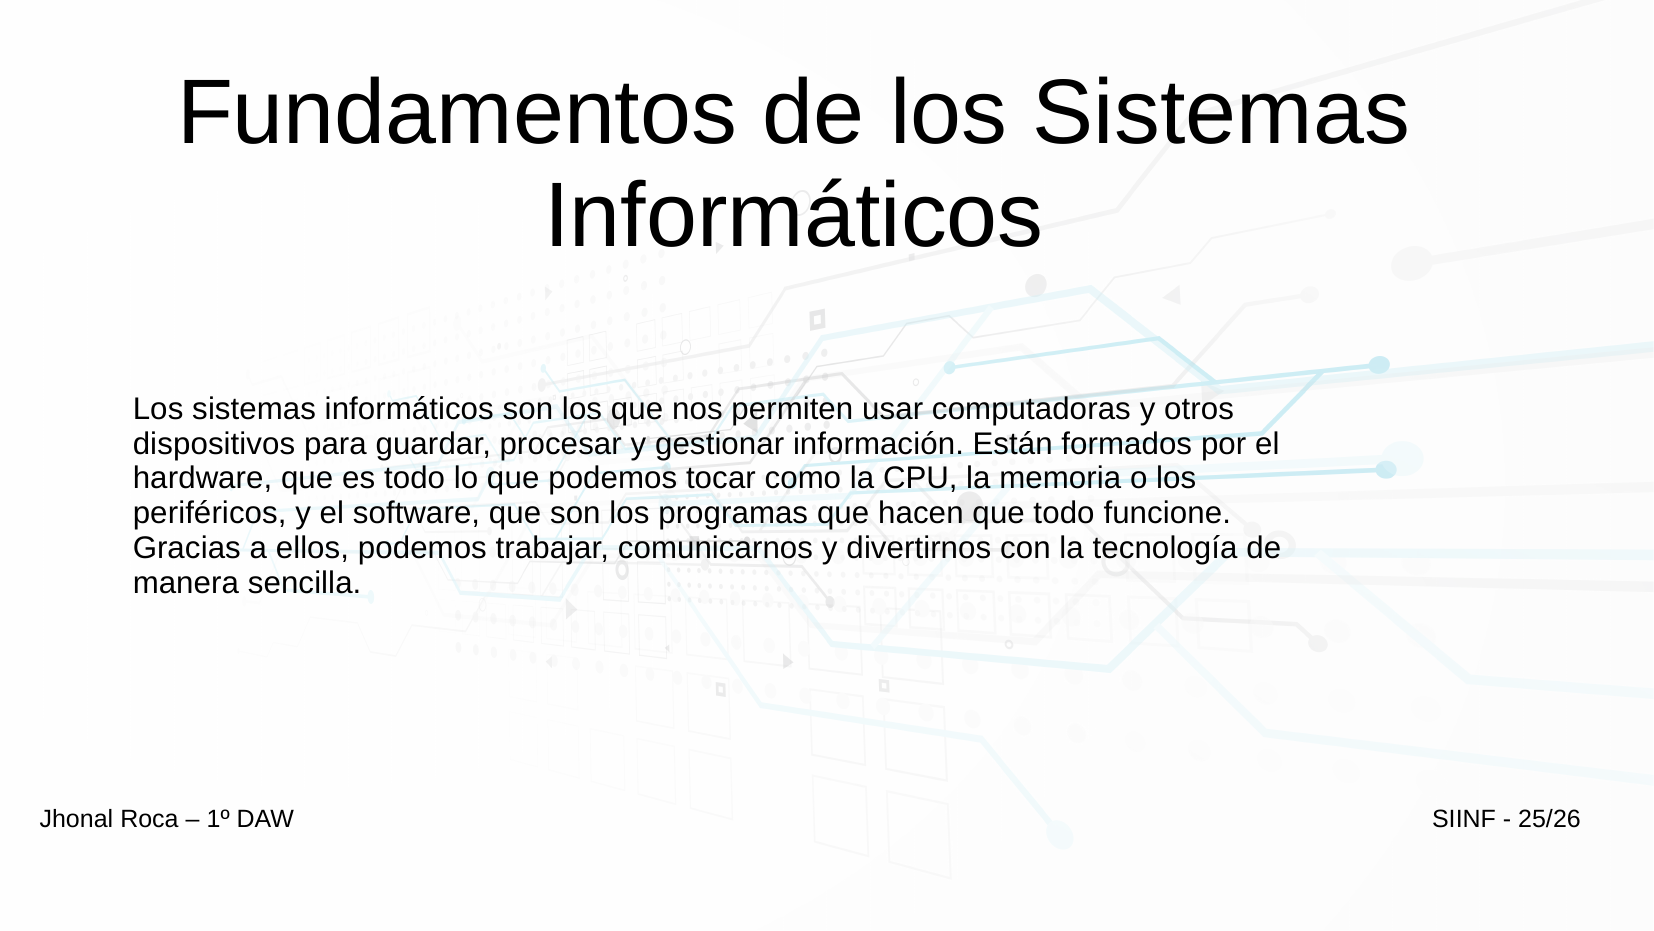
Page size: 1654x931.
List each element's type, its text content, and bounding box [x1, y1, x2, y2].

text_box Jhonal Roca – 1º DAW [24, 797, 309, 841]
text_box Los sistemas informáticos son los que nos permiten usar computadoras y otros dispositivos para guardar, procesar y gestionar información. Están formados por el hardware, que es todo lo que podemos tocar como la CPU, la memoria o los periféricos, y el software, que son los programas que hacen que todo funcione. Gracias a ellos, podemos trabajar, comunicarnos y divertirnos con la tecnología de manera sencilla. [118, 383, 1329, 680]
title Fundamentos de los Sistemas Informáticos [177, 60, 1477, 266]
text_box SIINF - 25/26 [1417, 797, 1596, 841]
